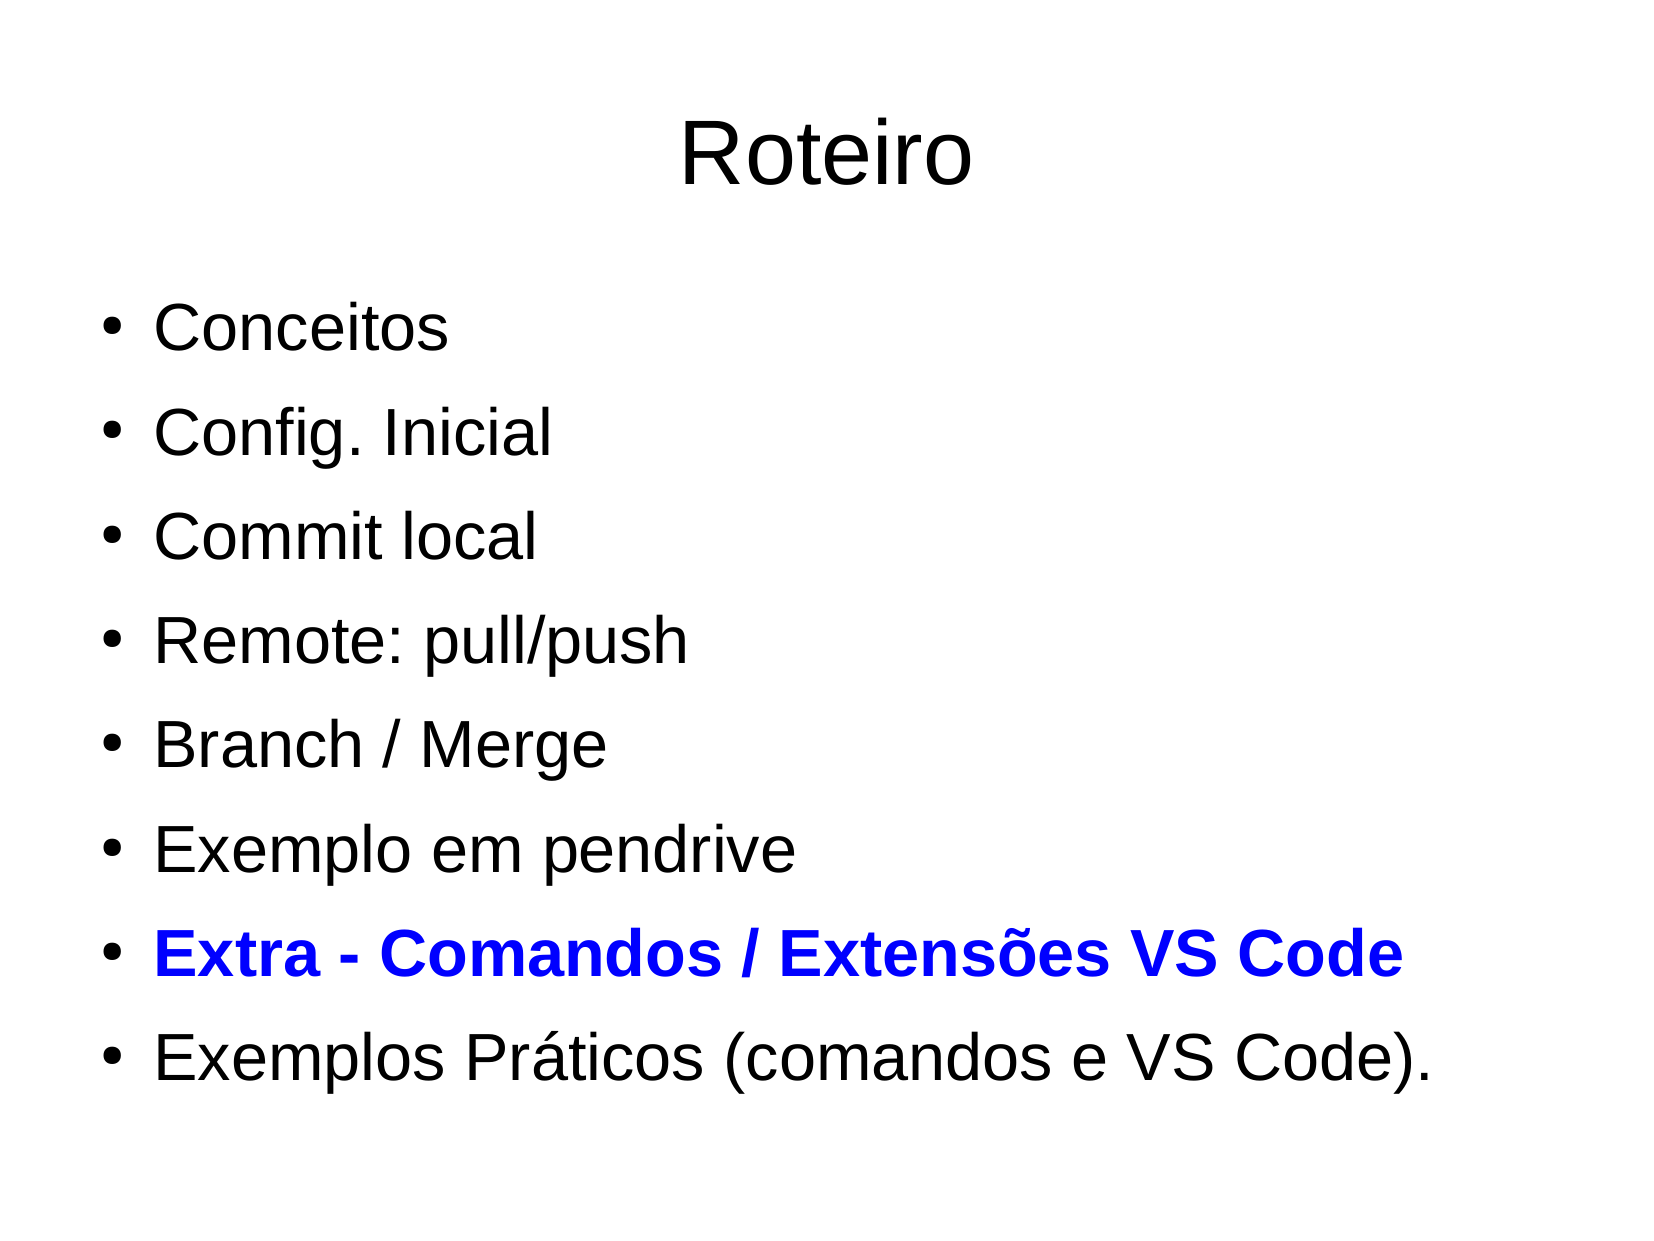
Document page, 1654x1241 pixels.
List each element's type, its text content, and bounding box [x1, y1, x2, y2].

title Roteiro [82, 49, 1571, 257]
list Conceitos Config. Inicial Commit local Remote: pull/push Branch / Merge Exemplo em pendrive Extra - Comandos / Extensões VS Code Exemplos Práticos (comandos e VS Code). [82, 290, 1571, 1170]
